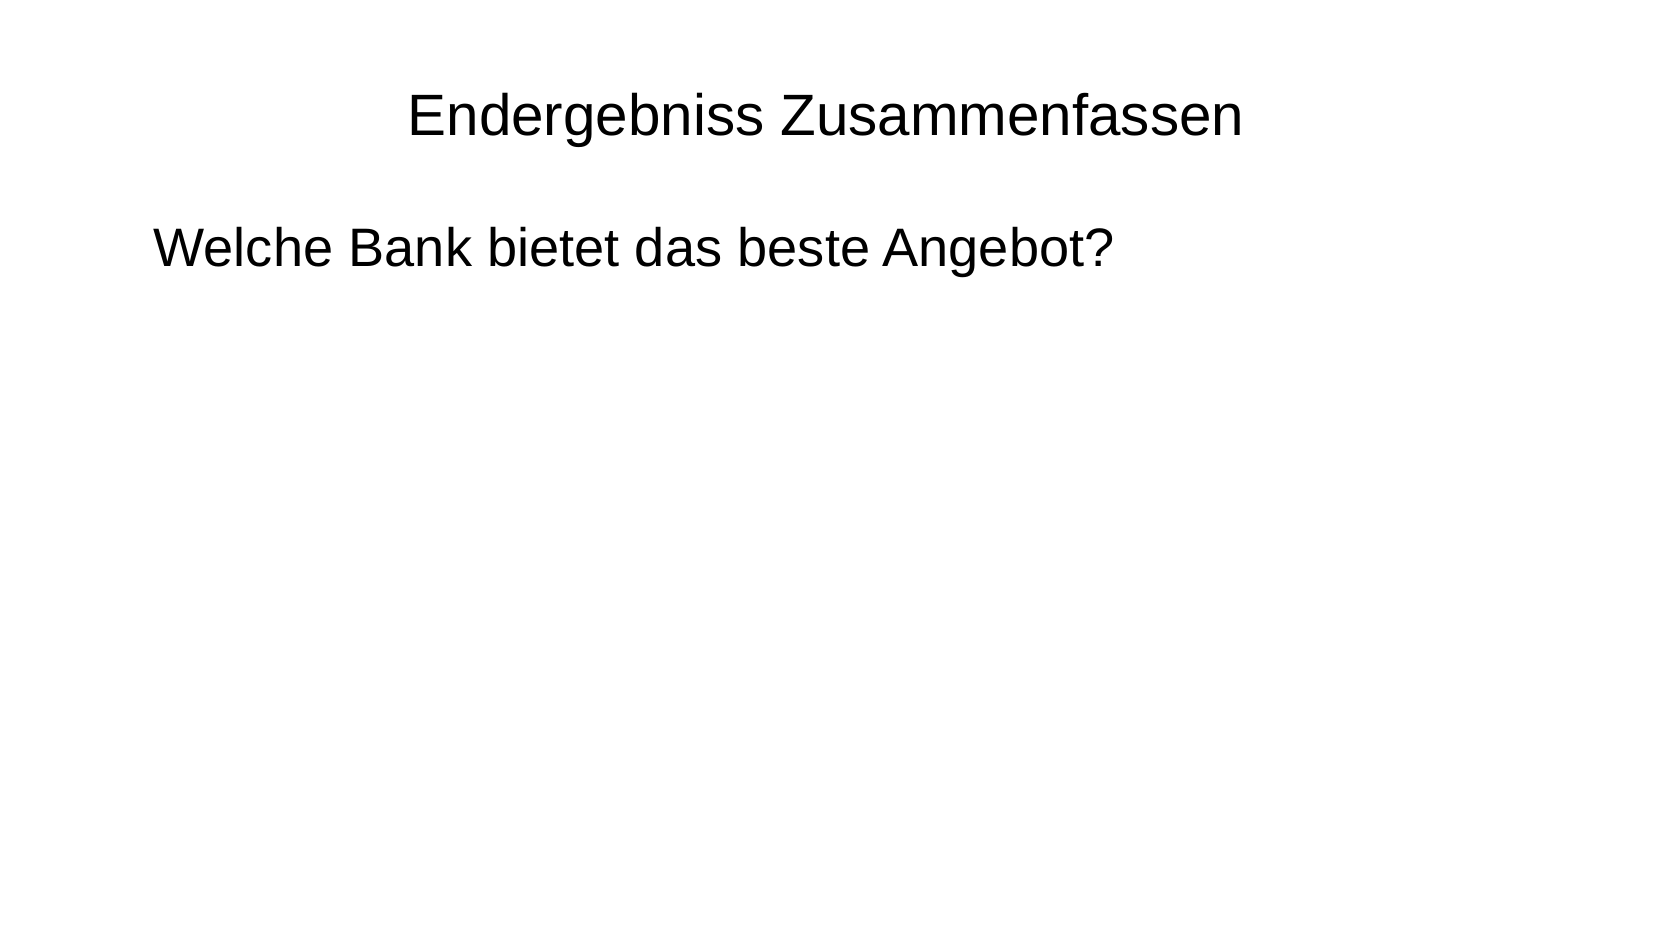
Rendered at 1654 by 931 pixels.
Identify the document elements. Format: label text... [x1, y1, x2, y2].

list Welche Bank bietet das beste Angebot? [82, 217, 1571, 758]
title Endergebniss Zusammenfassen [82, 37, 1571, 193]
